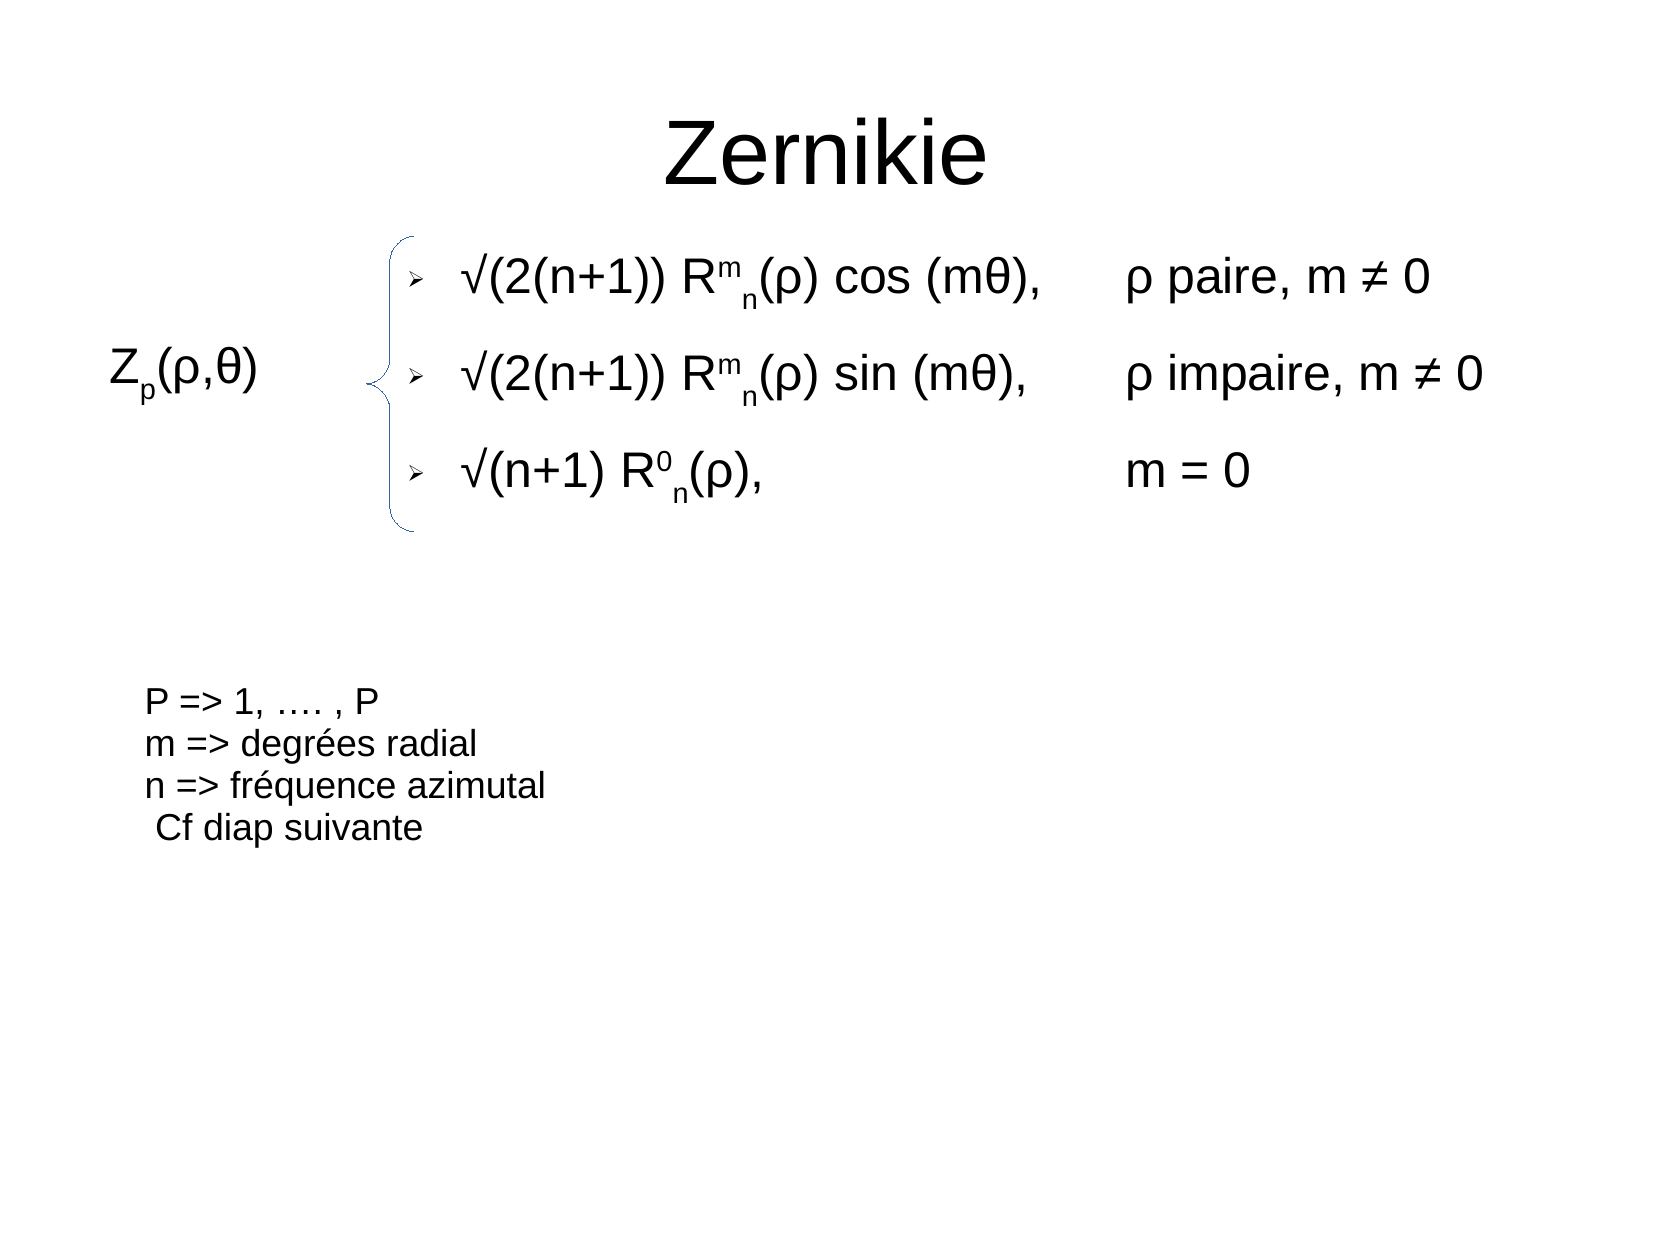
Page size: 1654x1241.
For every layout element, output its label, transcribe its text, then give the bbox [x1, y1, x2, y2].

text_box Zp(ρ,θ) [94, 330, 289, 414]
text_box P => 1, …. , P m => degrées radial n => fréquence azimutal Cf diap suivante [129, 673, 562, 857]
title Zernikie [82, 49, 1571, 257]
list √(2(n+1)) Rmn(ρ) cos (mθ), ρ paire, m ≠ 0 √(2(n+1)) Rmn(ρ) sin (mθ), ρ impaire, m ≠ 0 √(n+1) R0n(ρ), m = 0 [389, 248, 1548, 596]
